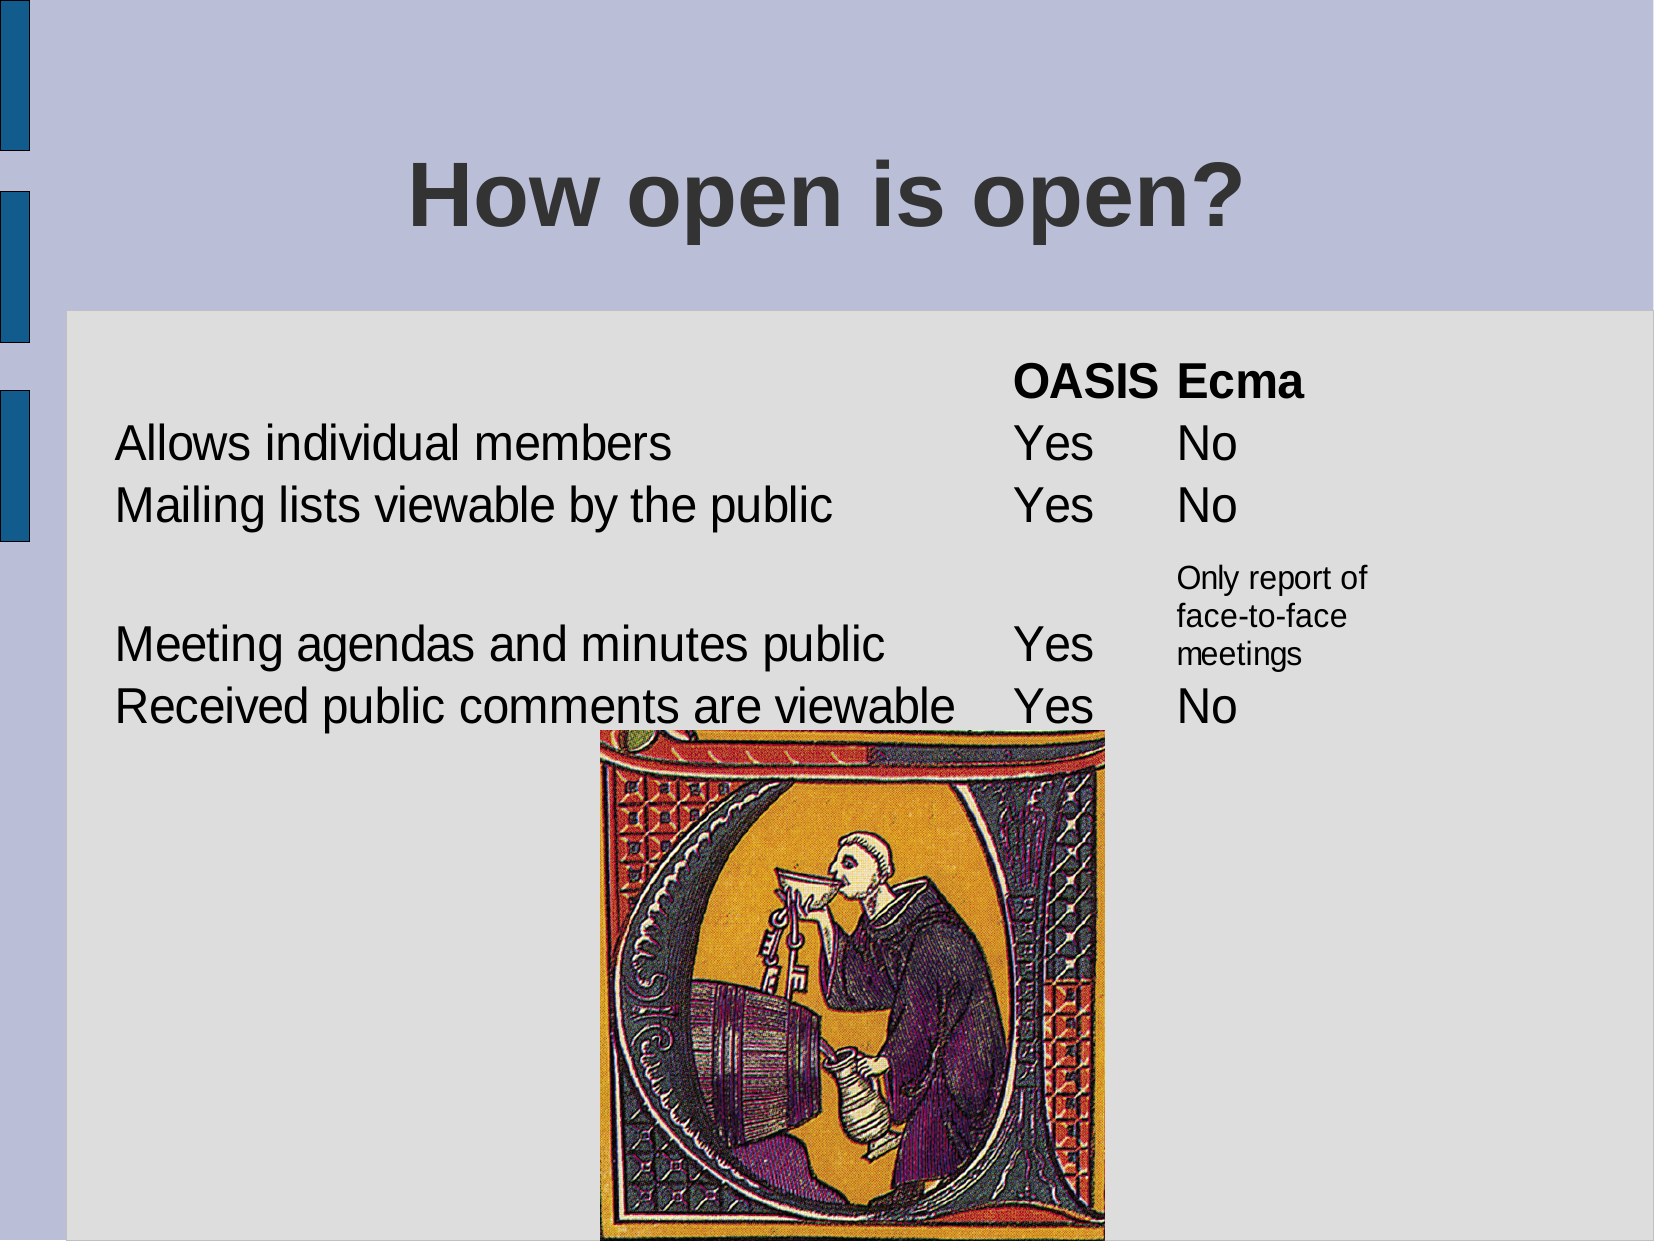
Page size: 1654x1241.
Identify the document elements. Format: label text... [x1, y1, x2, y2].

title How open is open? [121, 91, 1534, 299]
picture [600, 730, 1105, 1241]
chart [112, 349, 1395, 1179]
